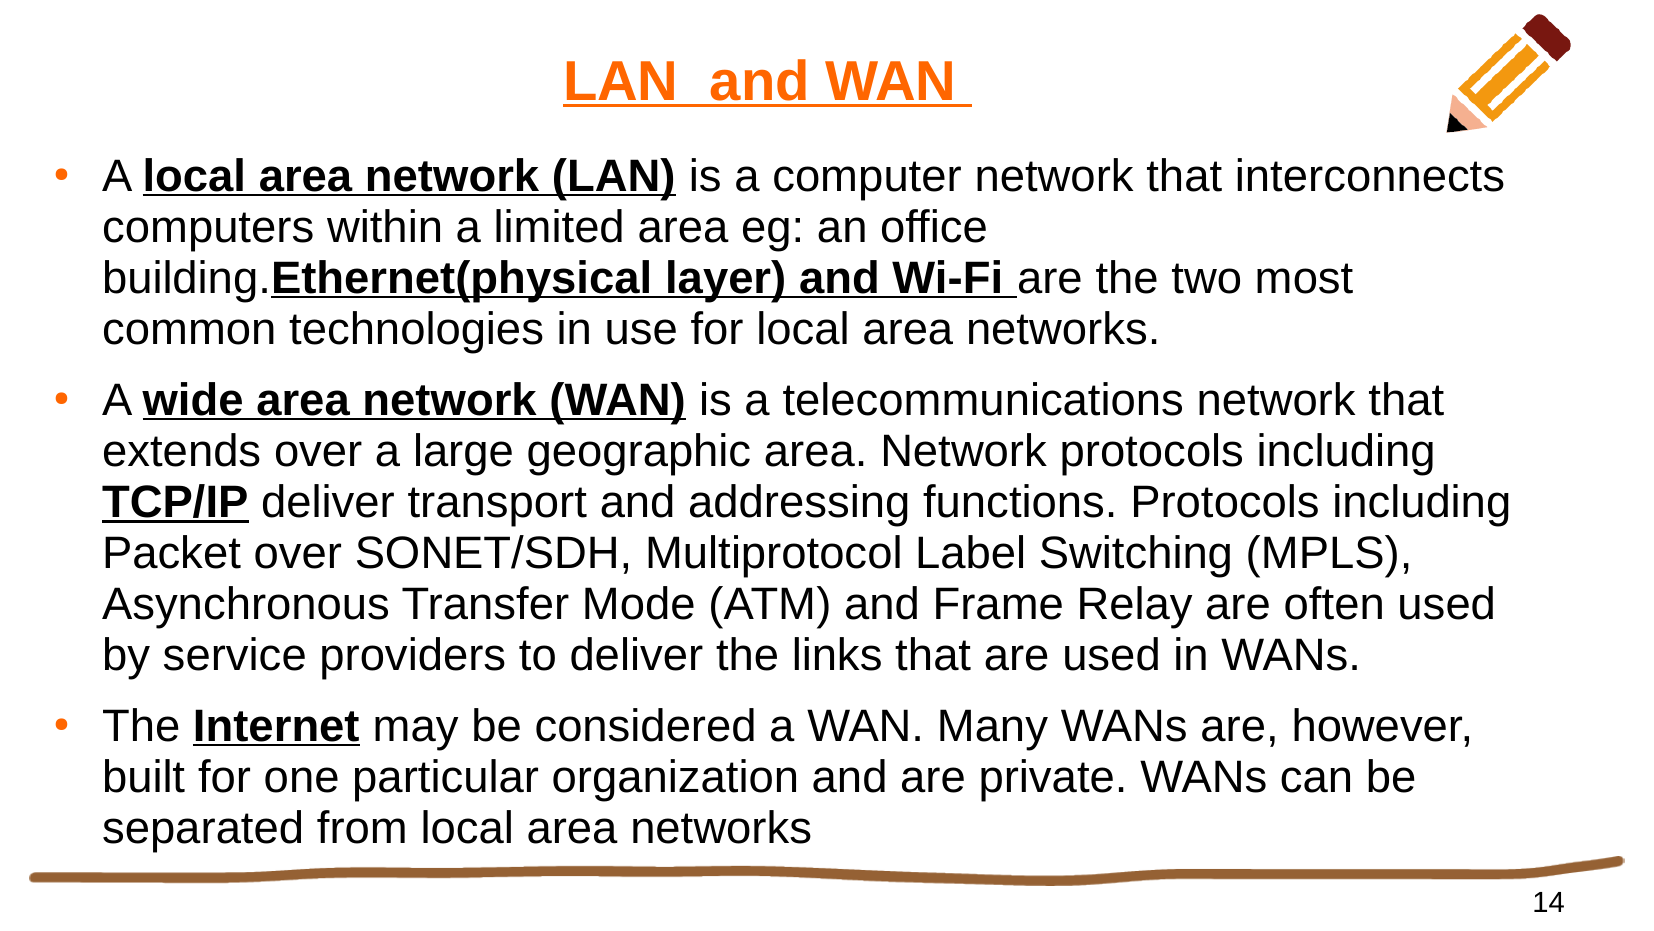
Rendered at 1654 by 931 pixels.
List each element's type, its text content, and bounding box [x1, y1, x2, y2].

picture [29, 856, 1625, 886]
title LAN and WAN [88, 29, 1447, 133]
list A local area network (LAN) is a computer network that interconnects computers within a limited area eg: an office building.Ethernet(physical layer) and Wi-Fi are the two most common technologies in use for local area networks. A wide area network (WAN) is a telecommunications network that extends over a large geographic area. Network protocols including TCP/IP deliver transport and addressing functions. Protocols including Packet over SONET/SDH, Multiprotocol Label Switching (MPLS), Asynchronous Transfer Mode (ATM) and Frame Relay are often used by service providers to deliver the links that are used in WANs. The Internet may be considered a WAN. Many WANs are, however, built for one particular organization and are private. WANs can be separated from local area networks [37, 150, 1538, 857]
picture [1446, 14, 1571, 133]
